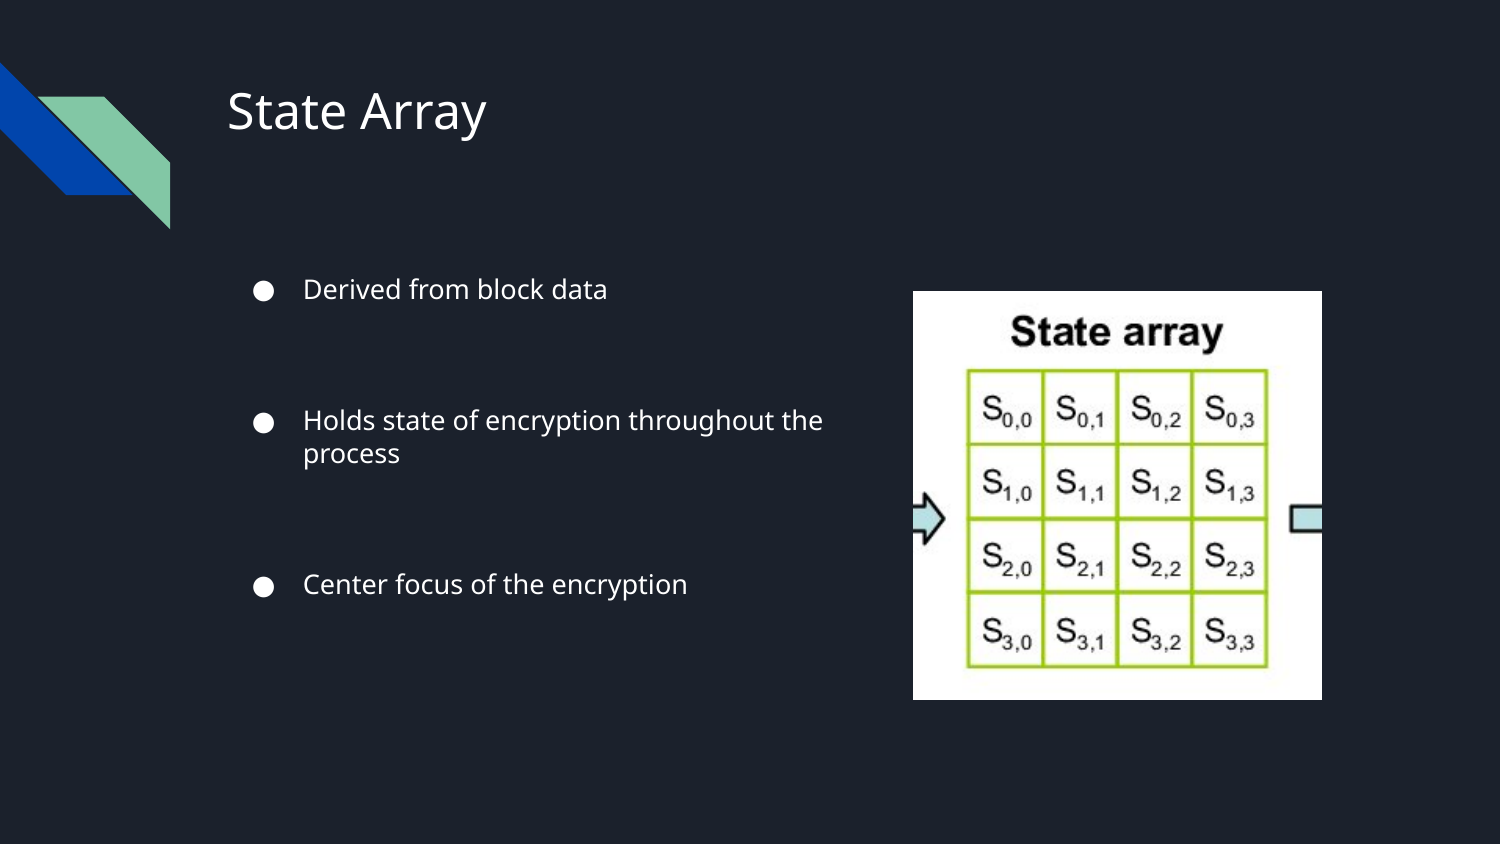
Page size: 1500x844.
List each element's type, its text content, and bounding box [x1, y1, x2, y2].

title State Array [212, 64, 1368, 215]
picture [913, 291, 1322, 700]
list Derived from block data Holds state of encryption throughout the process Center focus of the encryption [212, 257, 879, 735]
